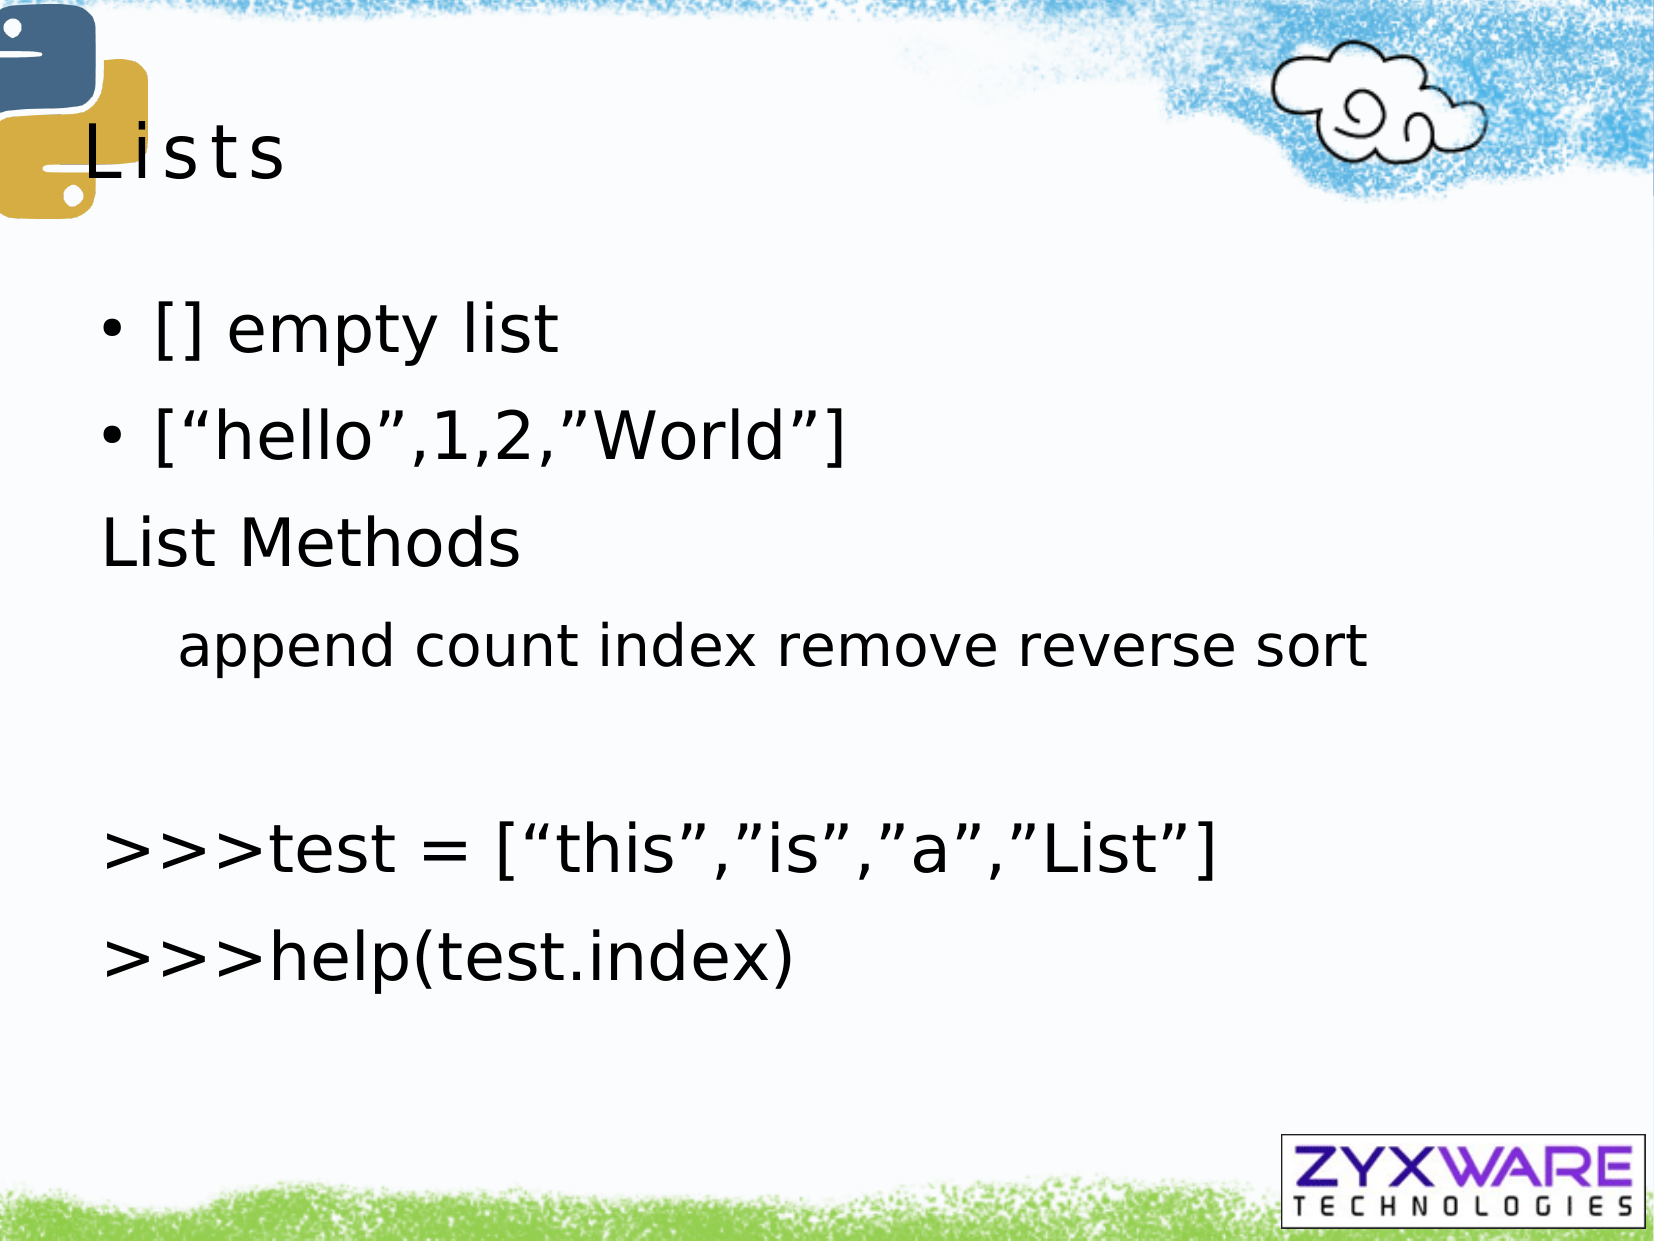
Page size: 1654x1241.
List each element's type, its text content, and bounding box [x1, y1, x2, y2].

title Lists [82, 49, 1571, 257]
picture [0, 0, 1654, 1241]
list [] empty list [“hello”,1,2,”World”] List Methods append count index remove reverse sort >>>test = [“this”,”is”,”a”,”List”] >>>help(test.index) [82, 290, 1571, 1109]
